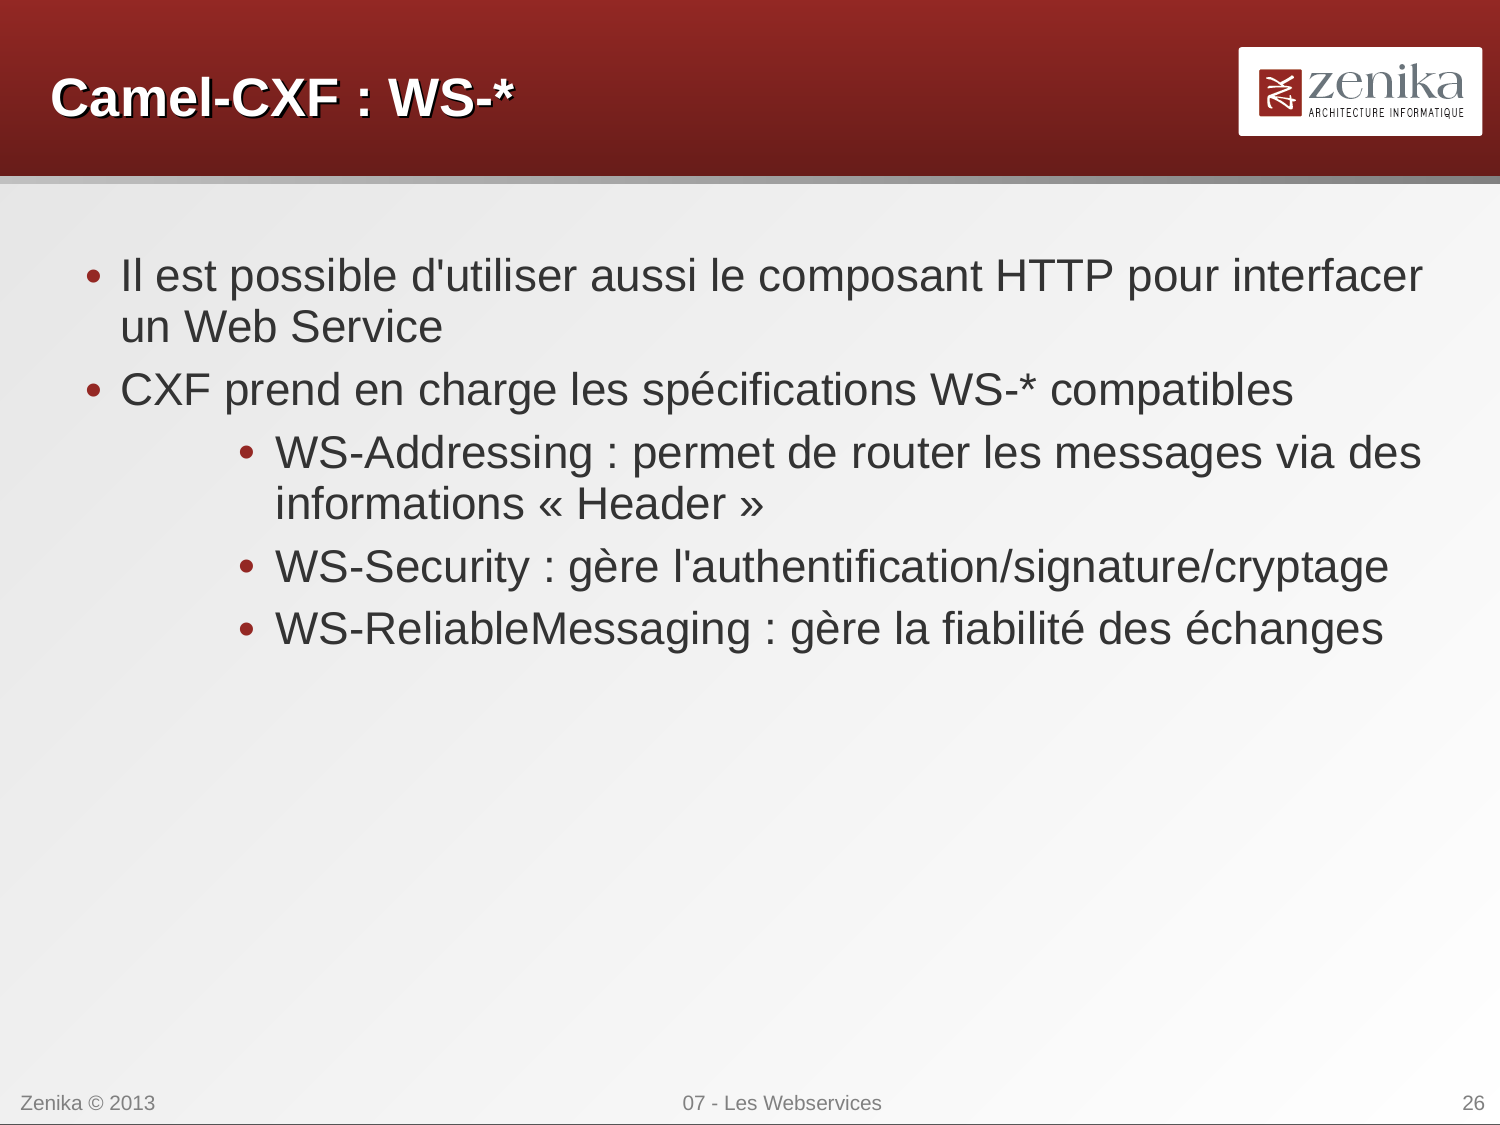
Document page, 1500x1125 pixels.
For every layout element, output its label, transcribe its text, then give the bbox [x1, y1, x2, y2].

picture [1257, 58, 1464, 125]
list Il est possible d'utiliser aussi le composant HTTP pour interfacer un Web Service CXF prend en charge les spécifications WS-* compatibles WS-Addressing : permet de router les messages via des informations « Header » WS-Security : gère l'authentification/signature/cryptage WS-ReliableMessaging : gère la fiabilité des échanges [50, 249, 1435, 1064]
title Camel-CXF : WS-* [50, 15, 1206, 180]
